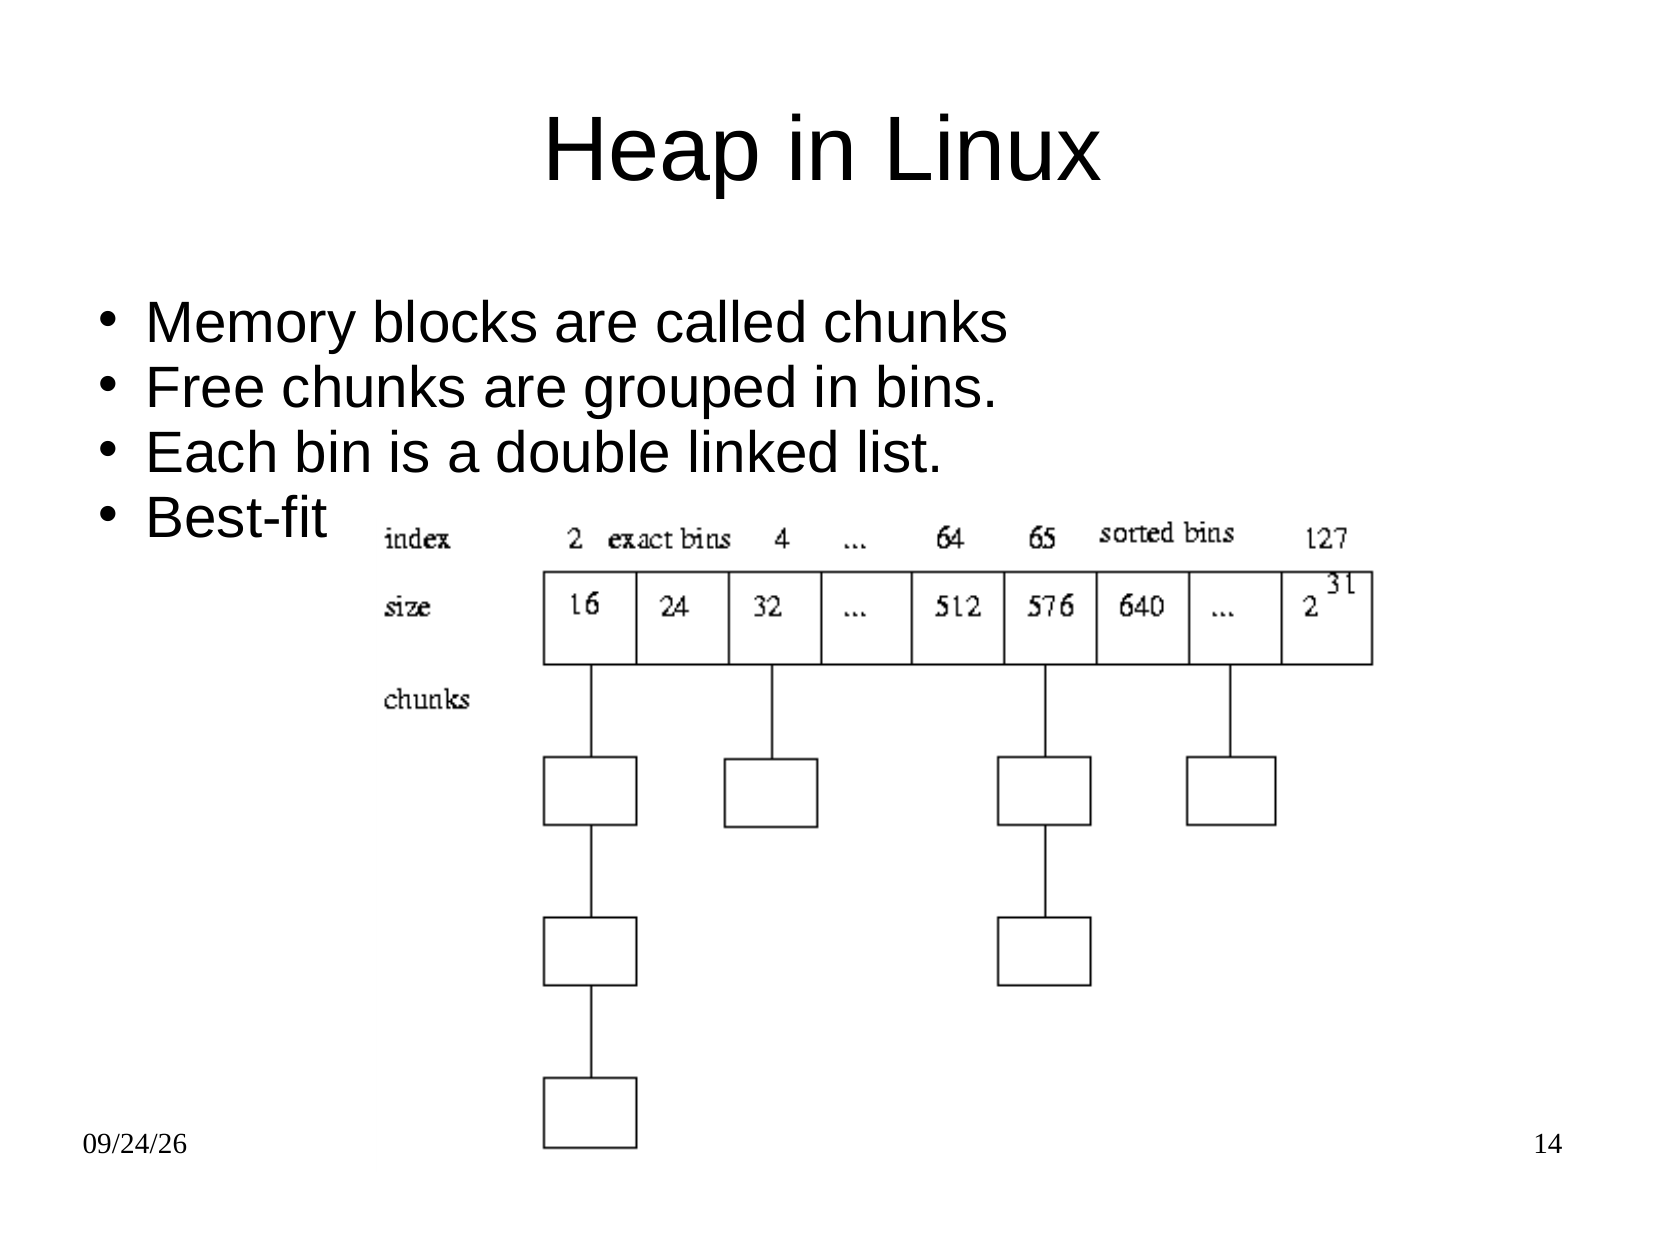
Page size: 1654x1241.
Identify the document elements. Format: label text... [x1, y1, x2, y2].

list Memory blocks are called chunks Free chunks are grouped in bins. Each bin is a double linked list. Best-fit [82, 290, 1563, 1087]
picture [375, 518, 1388, 1172]
title Heap in Linux [82, 49, 1563, 249]
